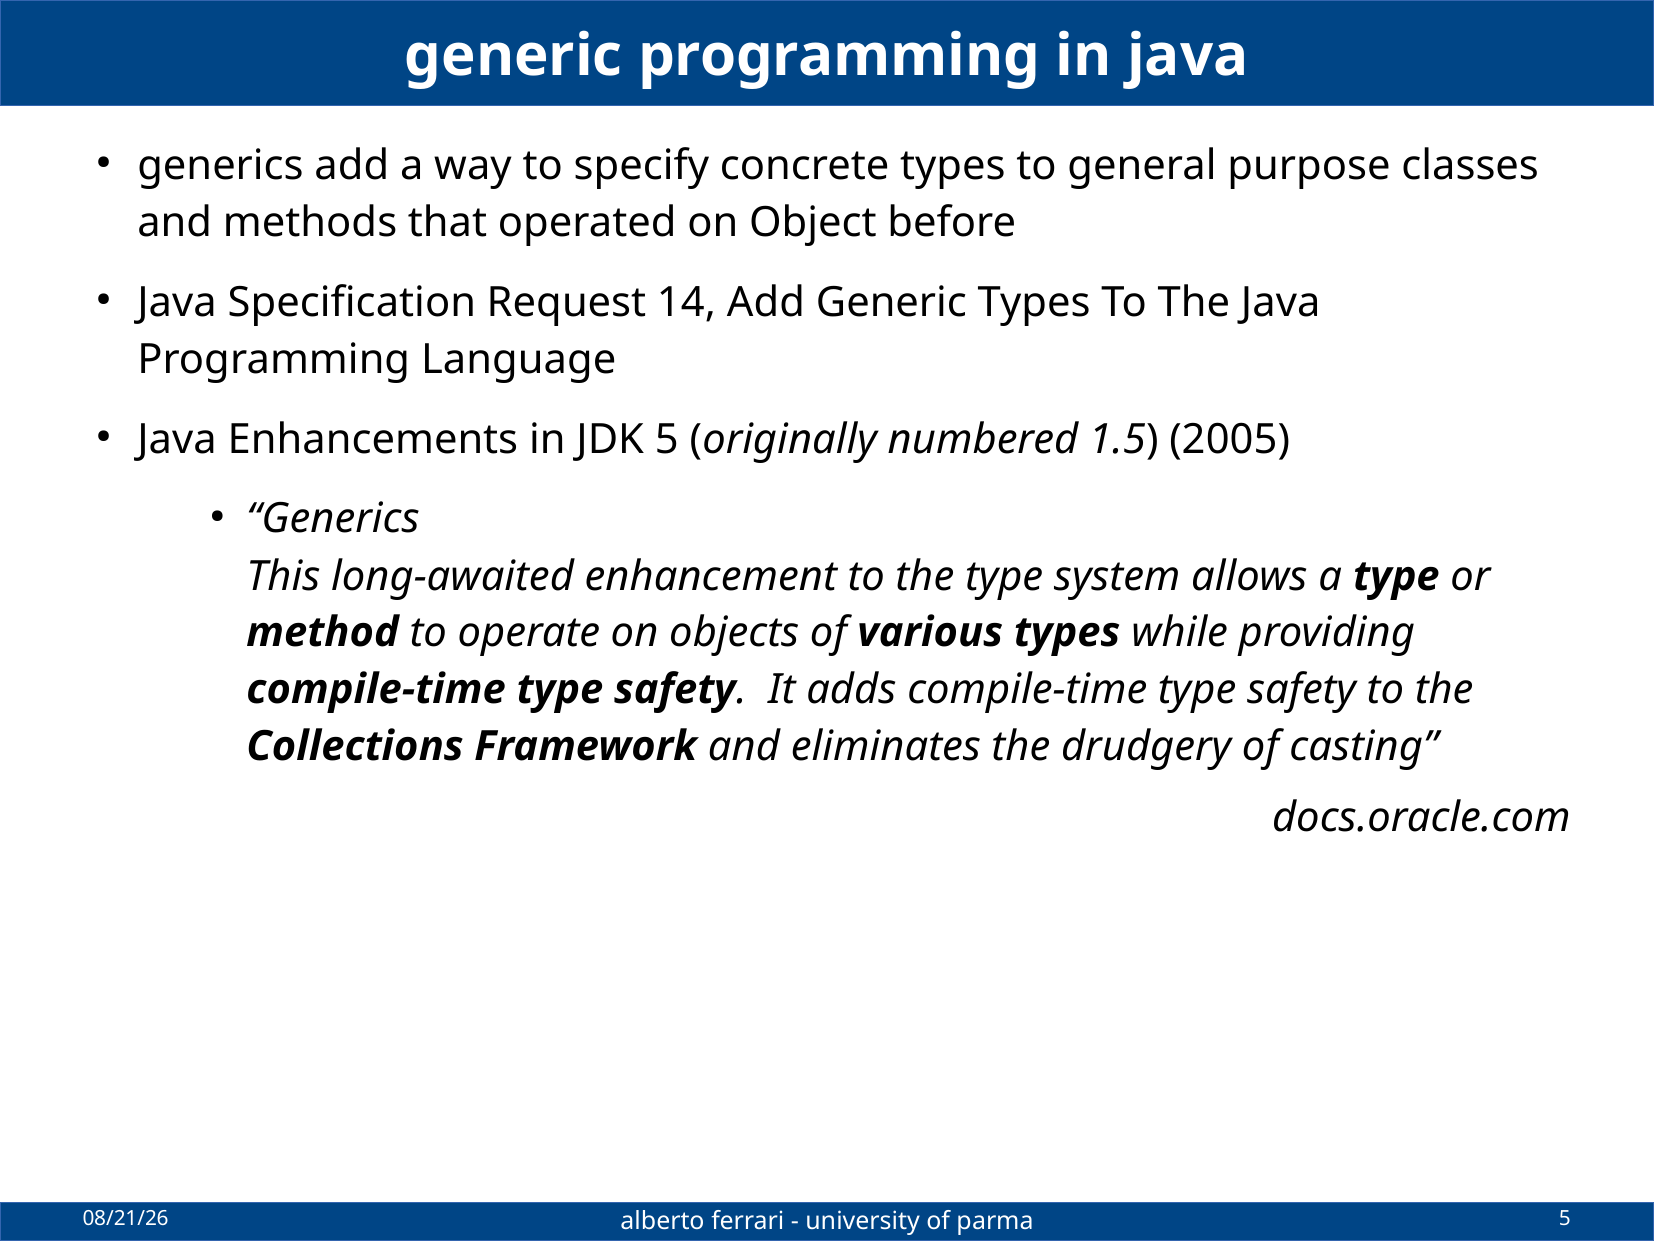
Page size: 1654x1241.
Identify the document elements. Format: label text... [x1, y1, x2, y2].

list generics add a way to specify concrete types to general purpose classes and methods that operated on Object before Java Specification Request 14, Add Generic Types To The Java Programming Language Java Enhancements in JDK 5 (originally numbered 1.5) (2005) “Generics This long-awaited enhancement to the type system allows a type or method to operate on objects of various types while providing compile-time type safety. It adds compile-time type safety to the Collections Framework and eliminates the drudgery of casting” docs.oracle.com [82, 135, 1571, 855]
title generic programming in java [0, 0, 1654, 106]
